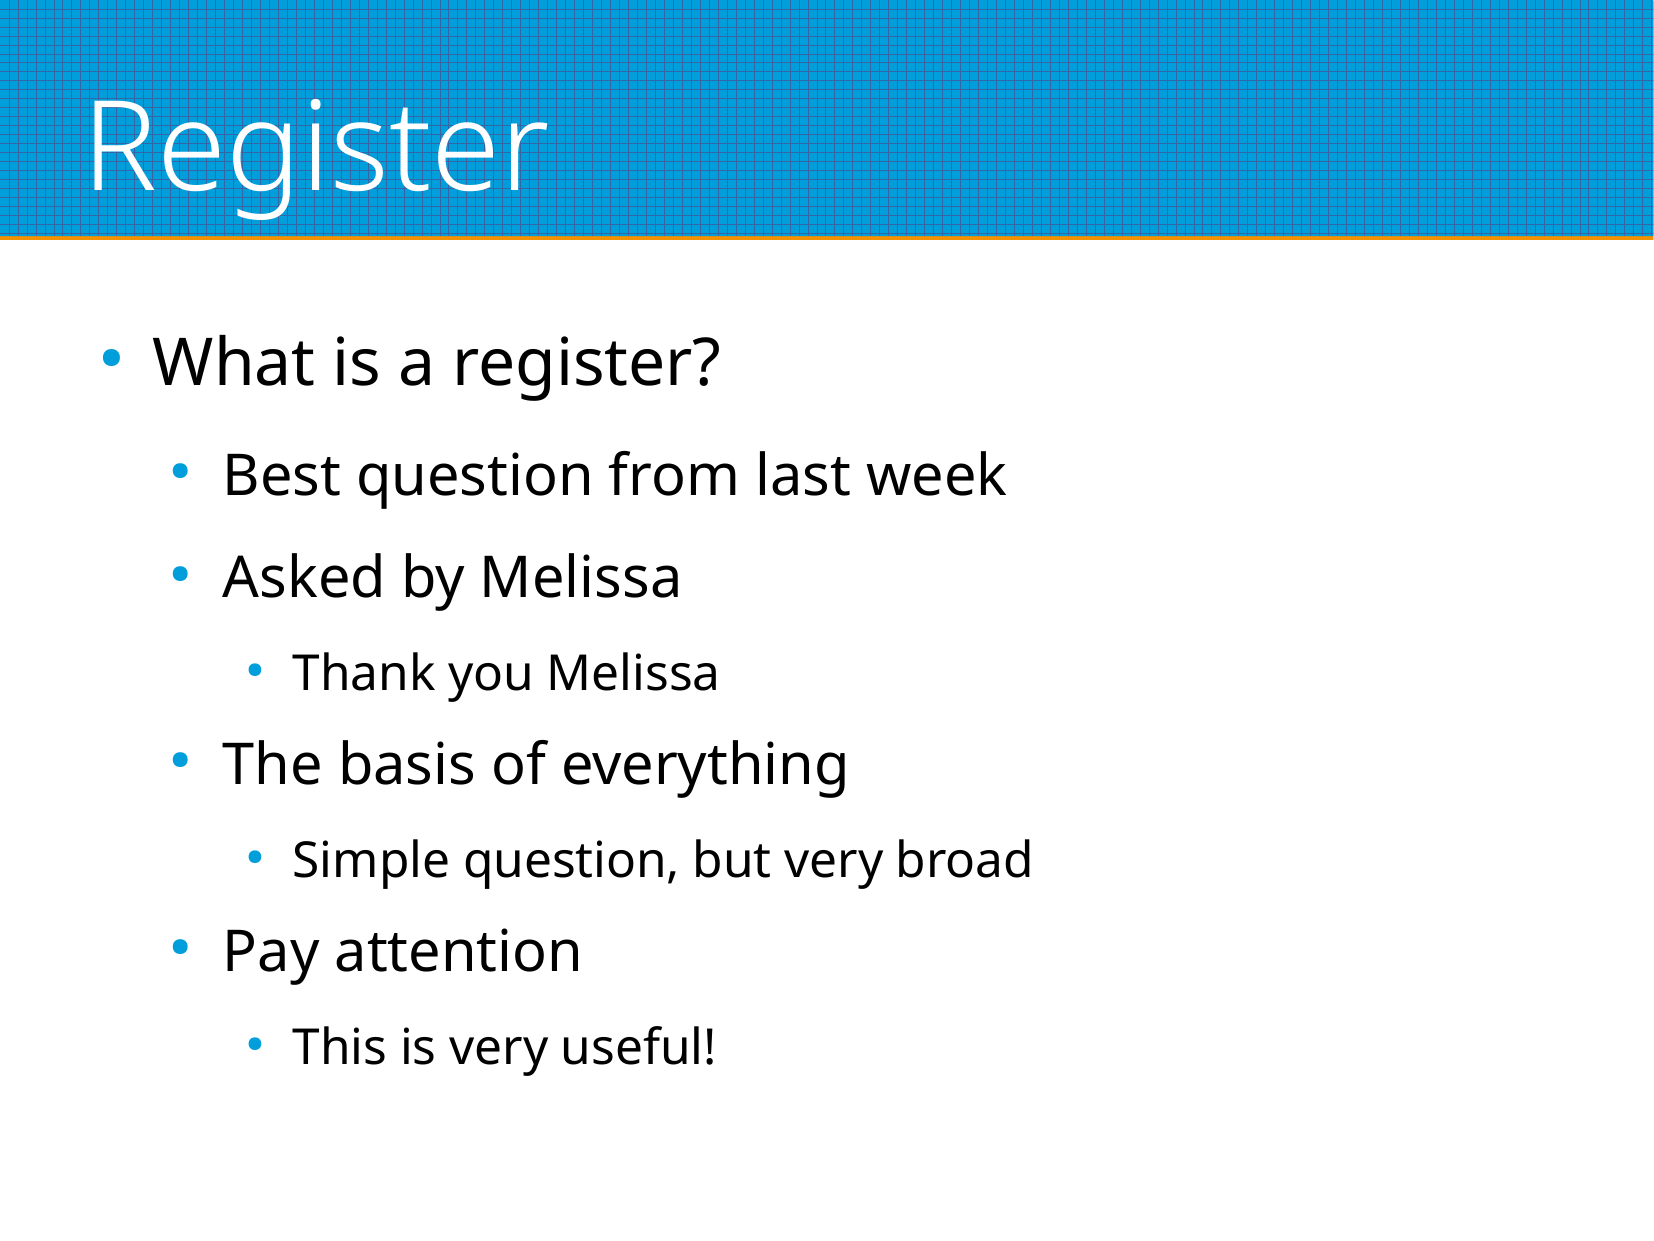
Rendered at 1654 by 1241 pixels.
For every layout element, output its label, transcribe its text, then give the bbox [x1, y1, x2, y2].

title Register [82, 19, 1571, 227]
list What is a register? Best question from last week Asked by Melissa Thank you Melissa The basis of everything Simple question, but very broad Pay attention This is very useful! [82, 314, 1563, 1081]
